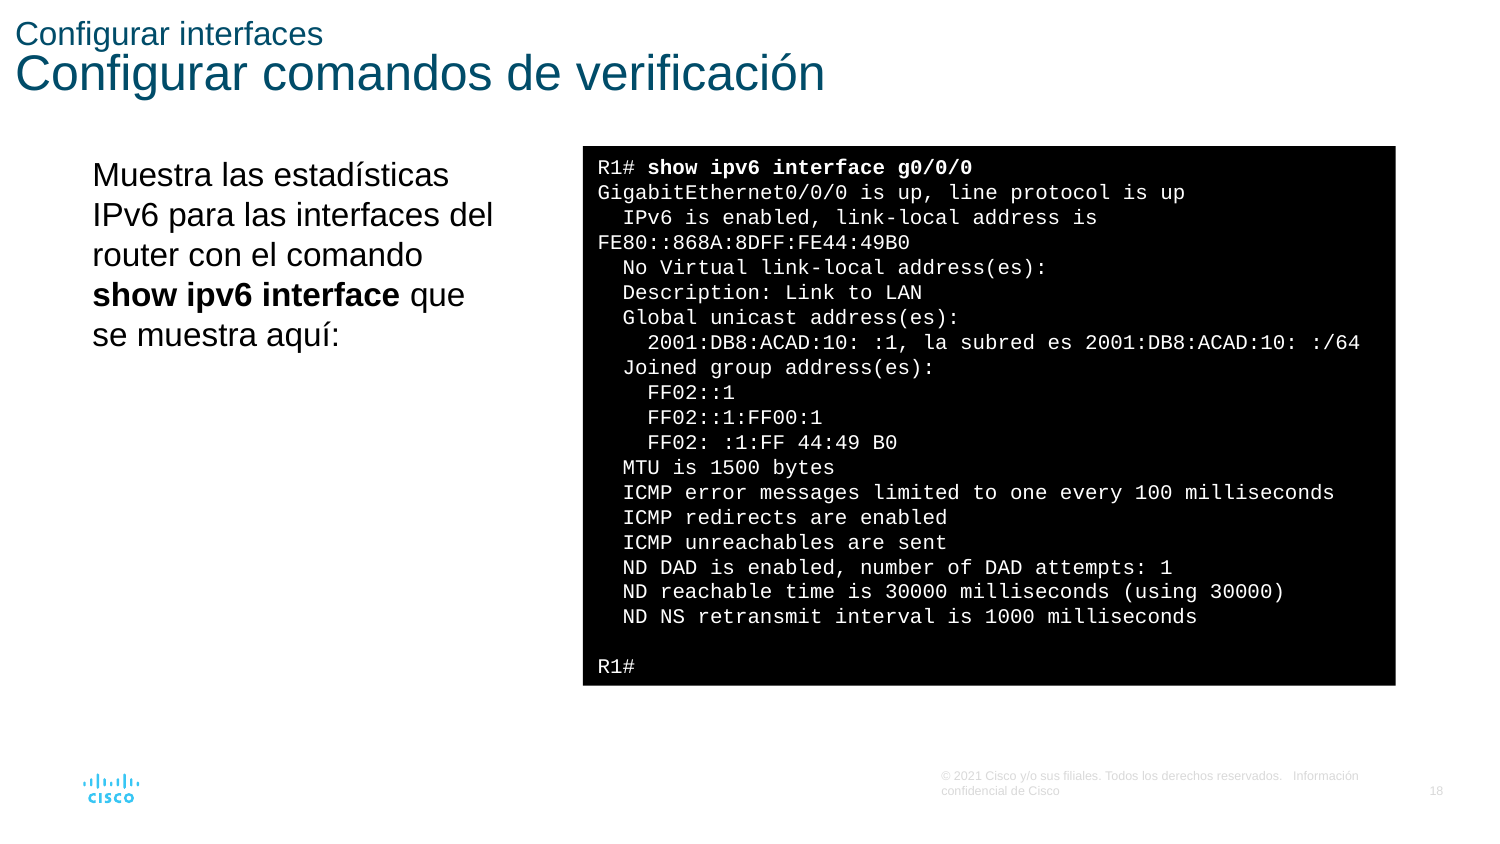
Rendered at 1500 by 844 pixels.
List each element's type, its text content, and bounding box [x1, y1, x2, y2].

text_box R1# show ipv6 interface g0/0/0 GigabitEthernet0/0/0 is up, line protocol is up IPv6 is enabled, link-local address is FE80::868A:8DFF:FE44:49B0 No Virtual link-local address(es): Description: Link to LAN Global unicast address(es): 2001:DB8:ACAD:10: :1, la subred es 2001:DB8:ACAD:10: :/64 Joined group address(es): FF02::1 FF02::1:FF00:1 FF02: :1:FF 44:49 B0 MTU is 1500 bytes ICMP error messages limited to one every 100 milliseconds ICMP redirects are enabled ICMP unreachables are sent ND DAD is enabled, number of DAD attempts: 1 ND reachable time is 30000 milliseconds (using 30000) ND NS retransmit interval is 1000 milliseconds R1# [582, 146, 1396, 686]
text_box Muestra las estadísticas IPv6 para las interfaces del router con el comando show ipv6 interface que se muestra aquí: [77, 146, 511, 361]
title Configurar interfaces Configurar comandos de verificación [0, 0, 1369, 121]
